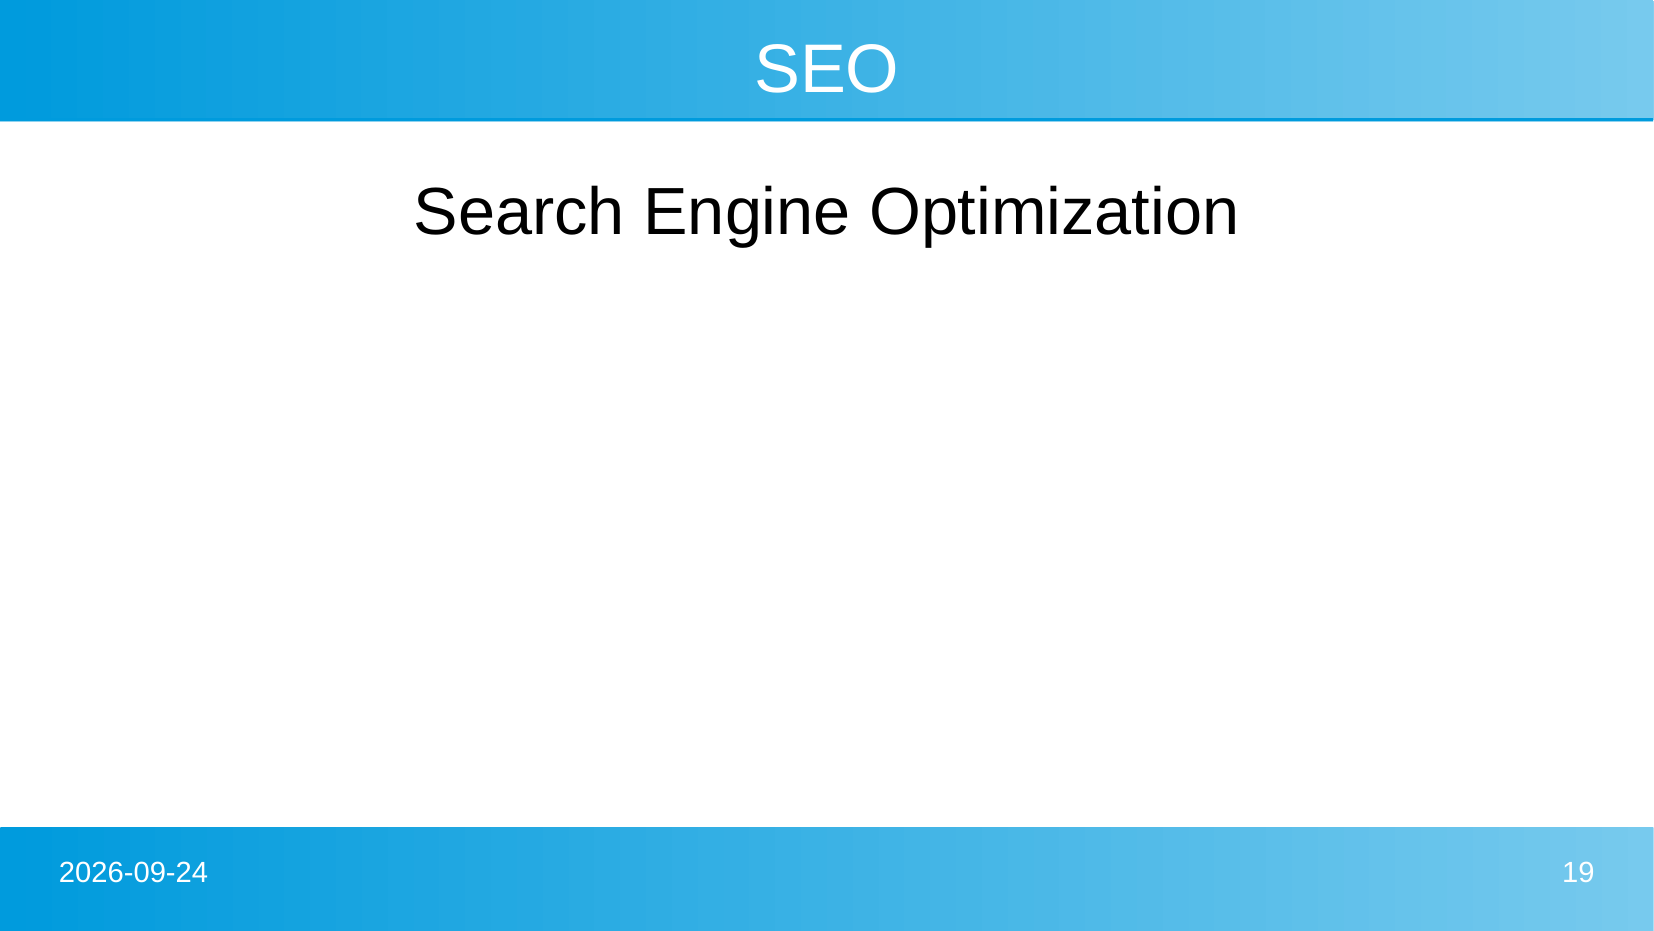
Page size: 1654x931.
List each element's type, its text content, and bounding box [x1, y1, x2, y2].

subtitle Search Engine Optimization [59, 29, 1595, 394]
